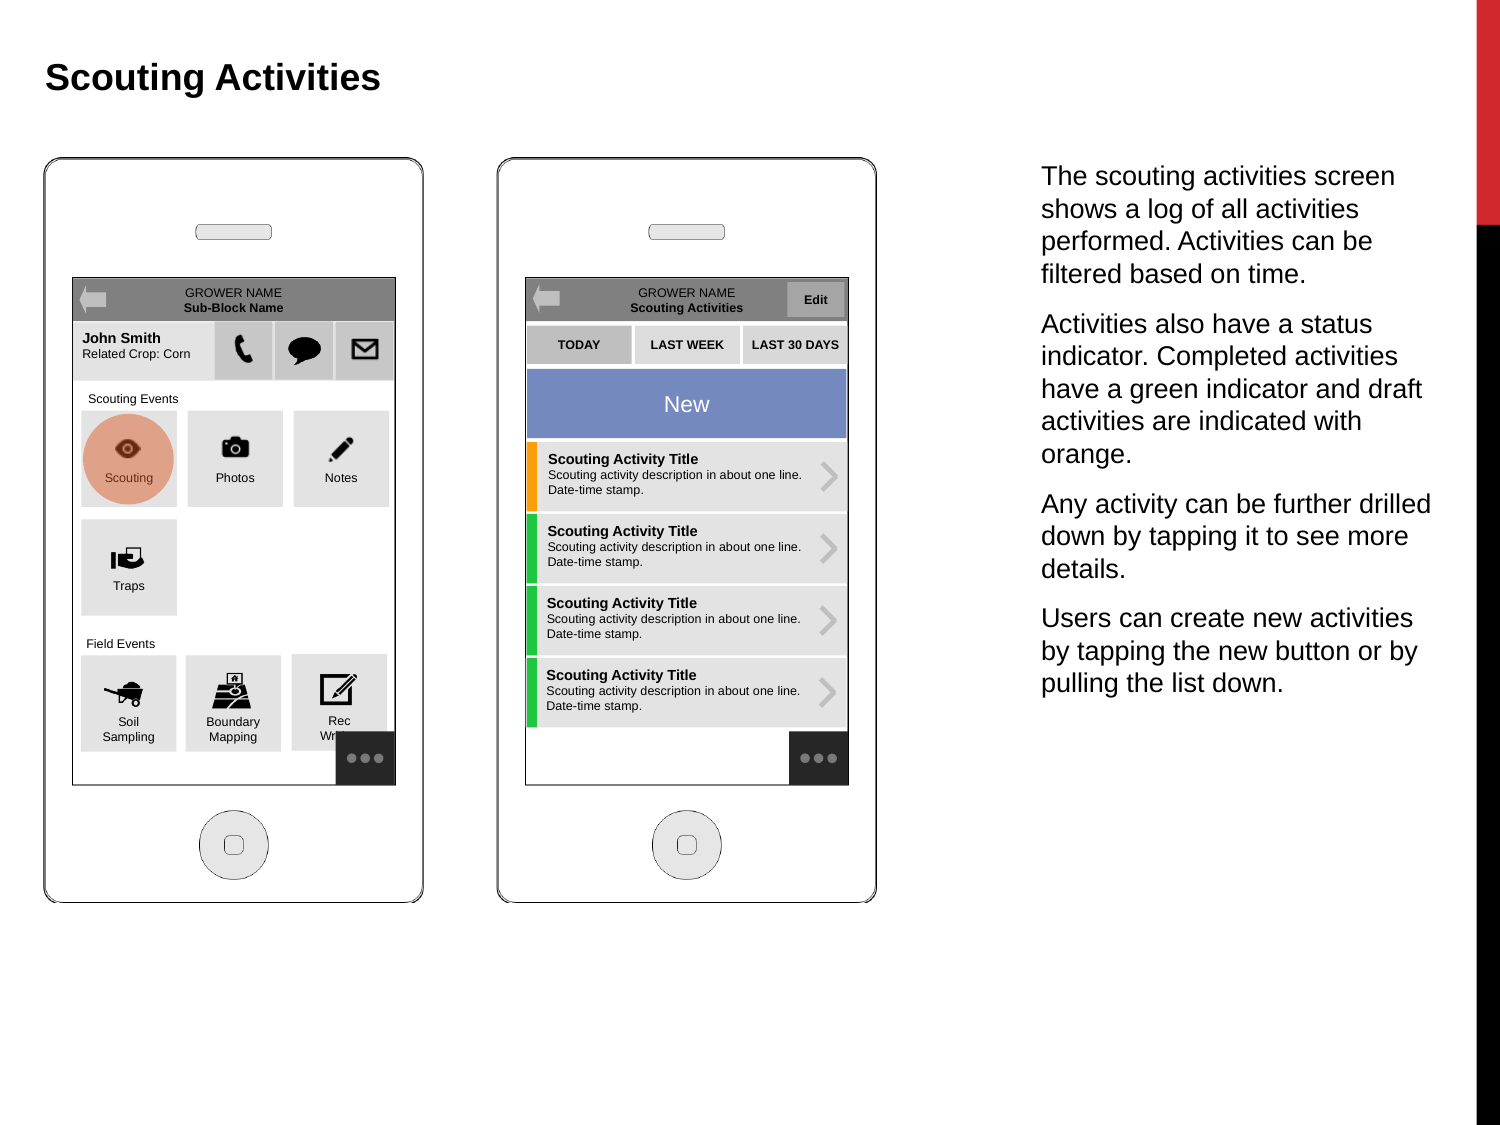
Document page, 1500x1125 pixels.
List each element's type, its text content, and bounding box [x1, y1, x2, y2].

text_box [335, 731, 395, 785]
text_box Scouting [81, 414, 177, 507]
text_box [72, 321, 394, 381]
text_box Field Events [71, 628, 175, 659]
text_box [526, 442, 849, 512]
picture [43, 156, 424, 903]
text_box Soil Sampling [80, 655, 177, 752]
text_box [79, 285, 107, 315]
text_box [525, 585, 847, 656]
text_box Scouting Events [73, 383, 196, 414]
text_box Scouting Activity Title Scouting activity description in about one line. Date-time stamp. [537, 586, 819, 649]
text_box [789, 731, 849, 785]
text_box [820, 465, 832, 488]
text_box LAST WEEK [634, 325, 740, 364]
text_box Rec Writing [291, 654, 388, 751]
text_box Boundary Mapping [185, 655, 282, 752]
text_box Traps [81, 519, 177, 616]
text_box [525, 657, 847, 728]
text_box Scouting Activities [34, 47, 393, 104]
text_box The scouting activities screen shows a log of all activities performed. Activities can be filtered based on time. Activities also have a status indicator. Completed activities have a green indicator and draft activities are indicated with orange. Any activity can be further drilled down by tapping it to see more details. Users can create new activities by tapping the new button or by pulling the list down. [1030, 153, 1448, 1097]
text_box GROWER NAME Scouting Activities [526, 278, 848, 322]
text_box New [527, 368, 847, 439]
text_box TODAY [526, 325, 632, 364]
text_box Notes [293, 410, 390, 507]
text_box [532, 283, 560, 314]
text_box Photos [187, 410, 283, 507]
text_box Edit [787, 282, 845, 317]
text_box GROWER NAME Sub-Block Name [72, 278, 395, 322]
picture [496, 156, 877, 903]
text_box Scouting Activity Title Scouting activity description in about one line. Date-time stamp. [537, 442, 820, 505]
text_box LAST 30 DAYS [743, 325, 849, 364]
text_box Scouting Activity Title Scouting activity description in about one line. Date-time stamp. [537, 658, 818, 721]
text_box [83, 413, 174, 505]
text_box Scouting Activity Title Scouting activity description in about one line. Date-time stamp. [537, 514, 820, 577]
text_box [526, 513, 848, 584]
text_box John Smith Related Crop: Corn [71, 323, 214, 367]
